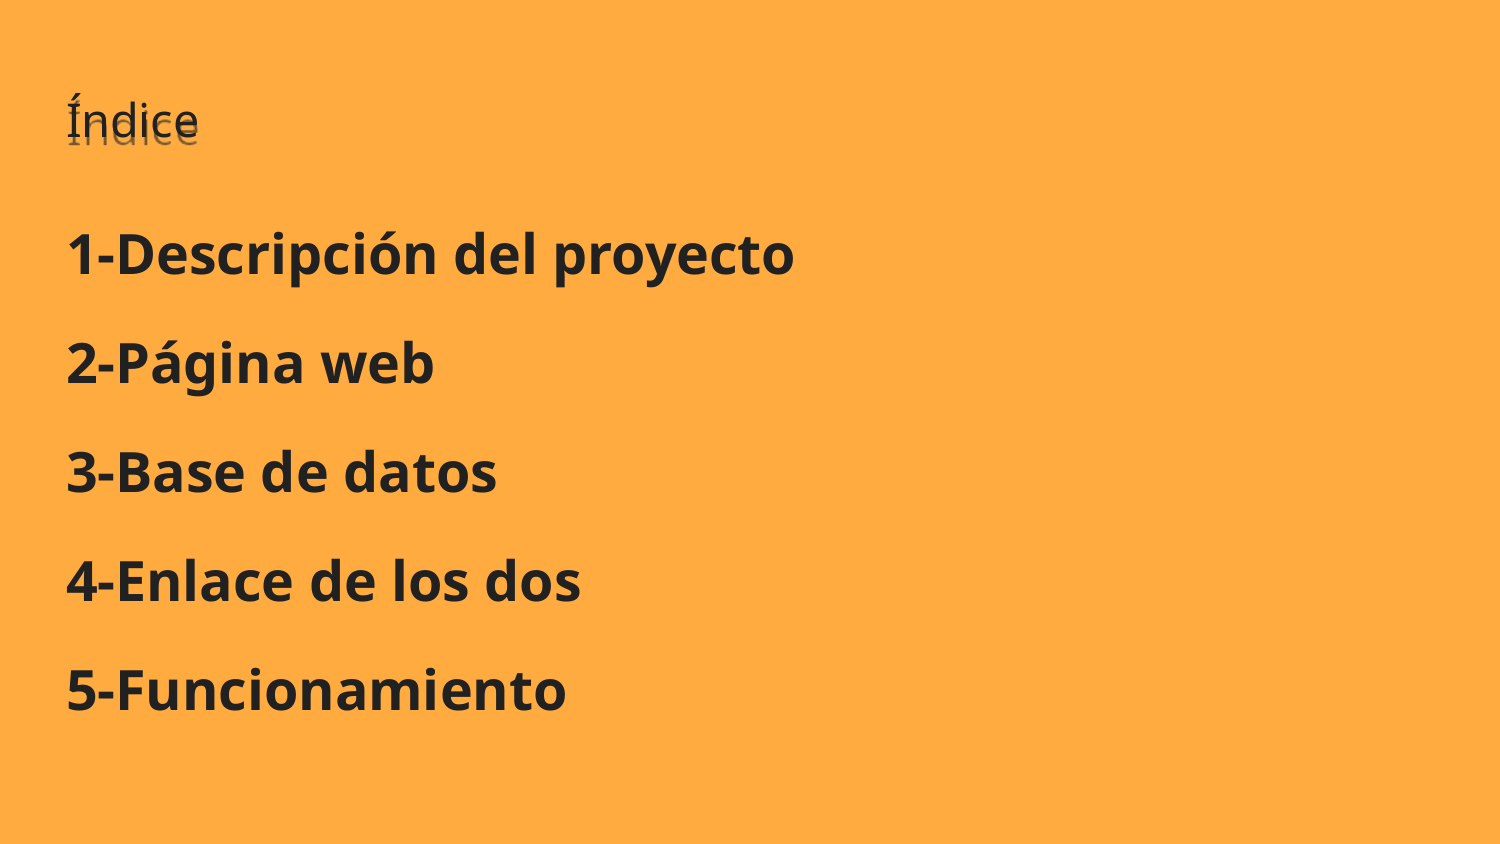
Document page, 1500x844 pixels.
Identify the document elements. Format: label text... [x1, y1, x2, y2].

list 1-Descripción del proyecto 2-Página web 3-Base de datos 4-Enlace de los dos 5-Funcionamiento [51, 189, 1449, 750]
title Índice [51, 72, 1449, 167]
